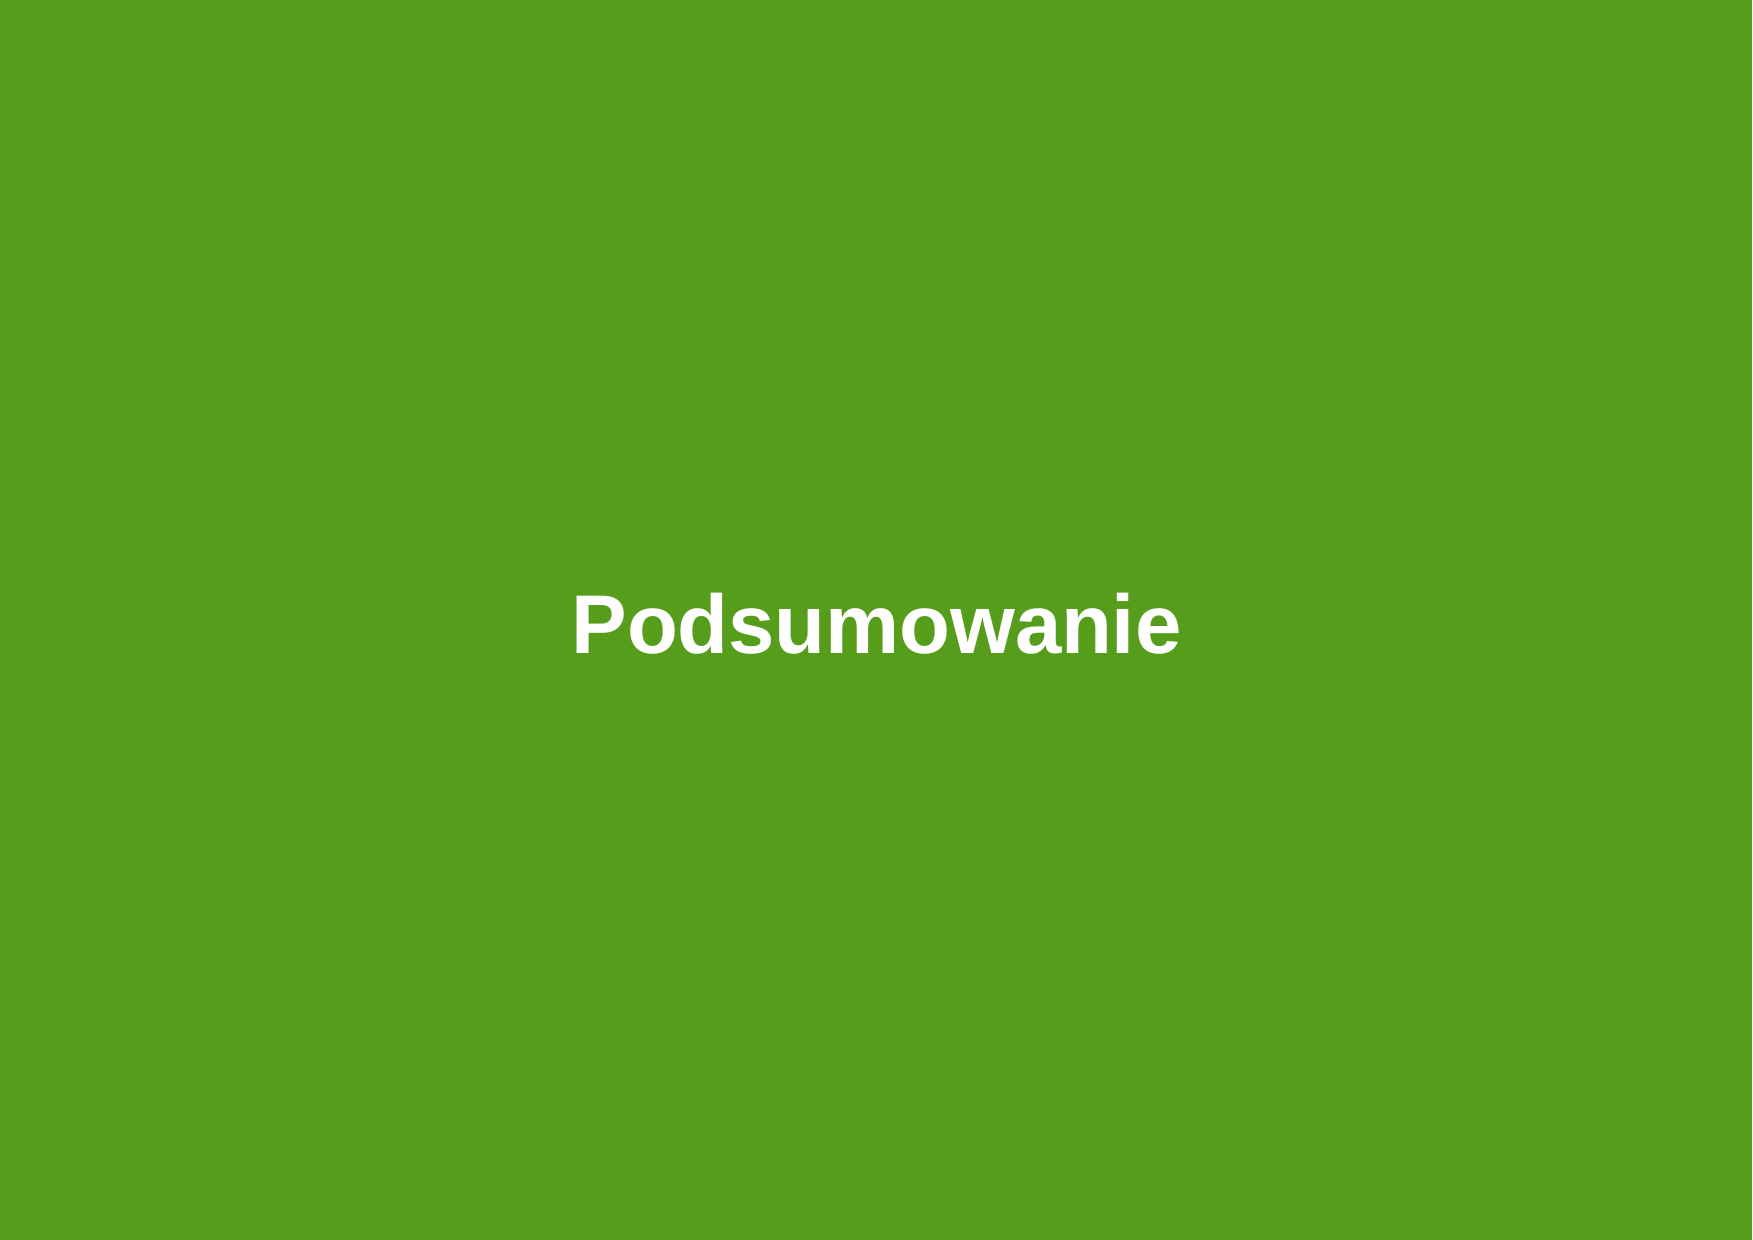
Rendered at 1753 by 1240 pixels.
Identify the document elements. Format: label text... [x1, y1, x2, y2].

title Podsumowanie [131, 516, 1622, 724]
